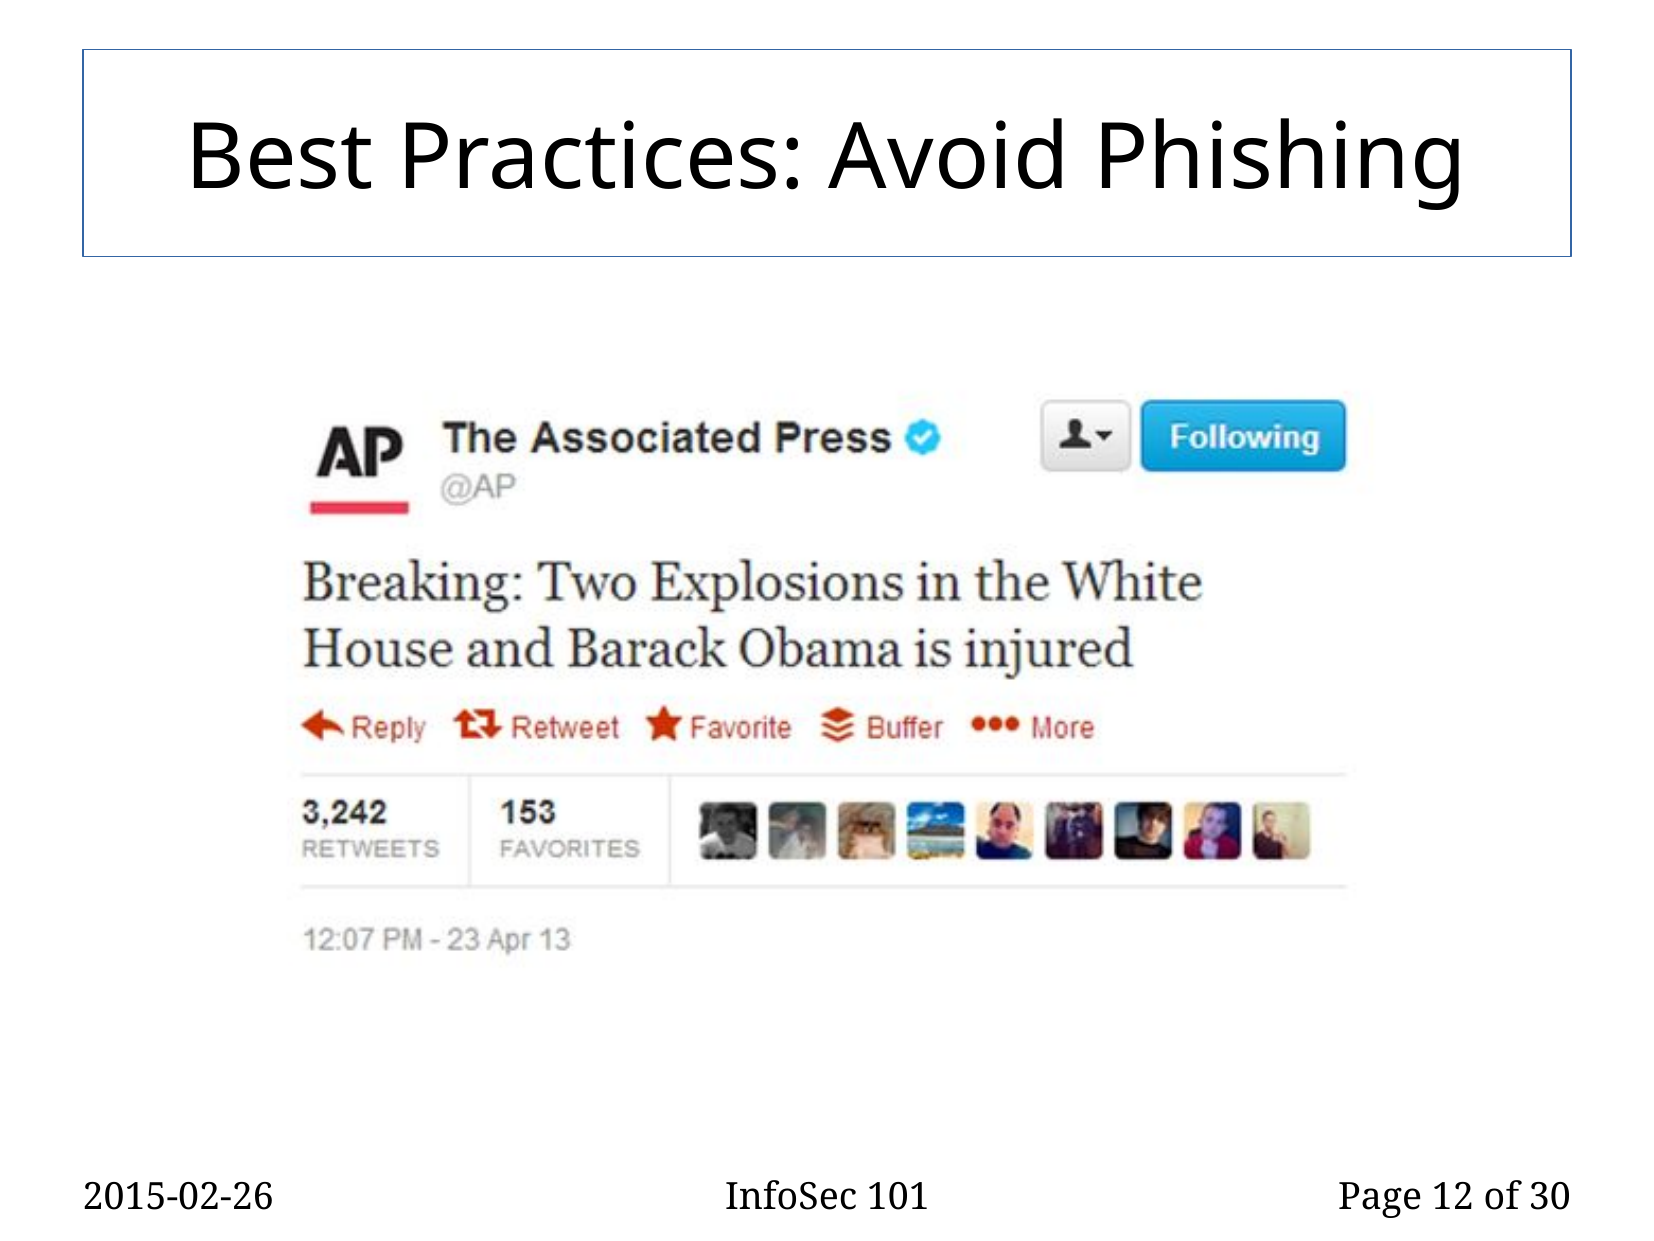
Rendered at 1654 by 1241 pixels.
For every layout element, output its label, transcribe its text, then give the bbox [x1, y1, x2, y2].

title Best Practices: Avoid Phishing [82, 49, 1571, 257]
picture [254, 290, 1399, 1096]
